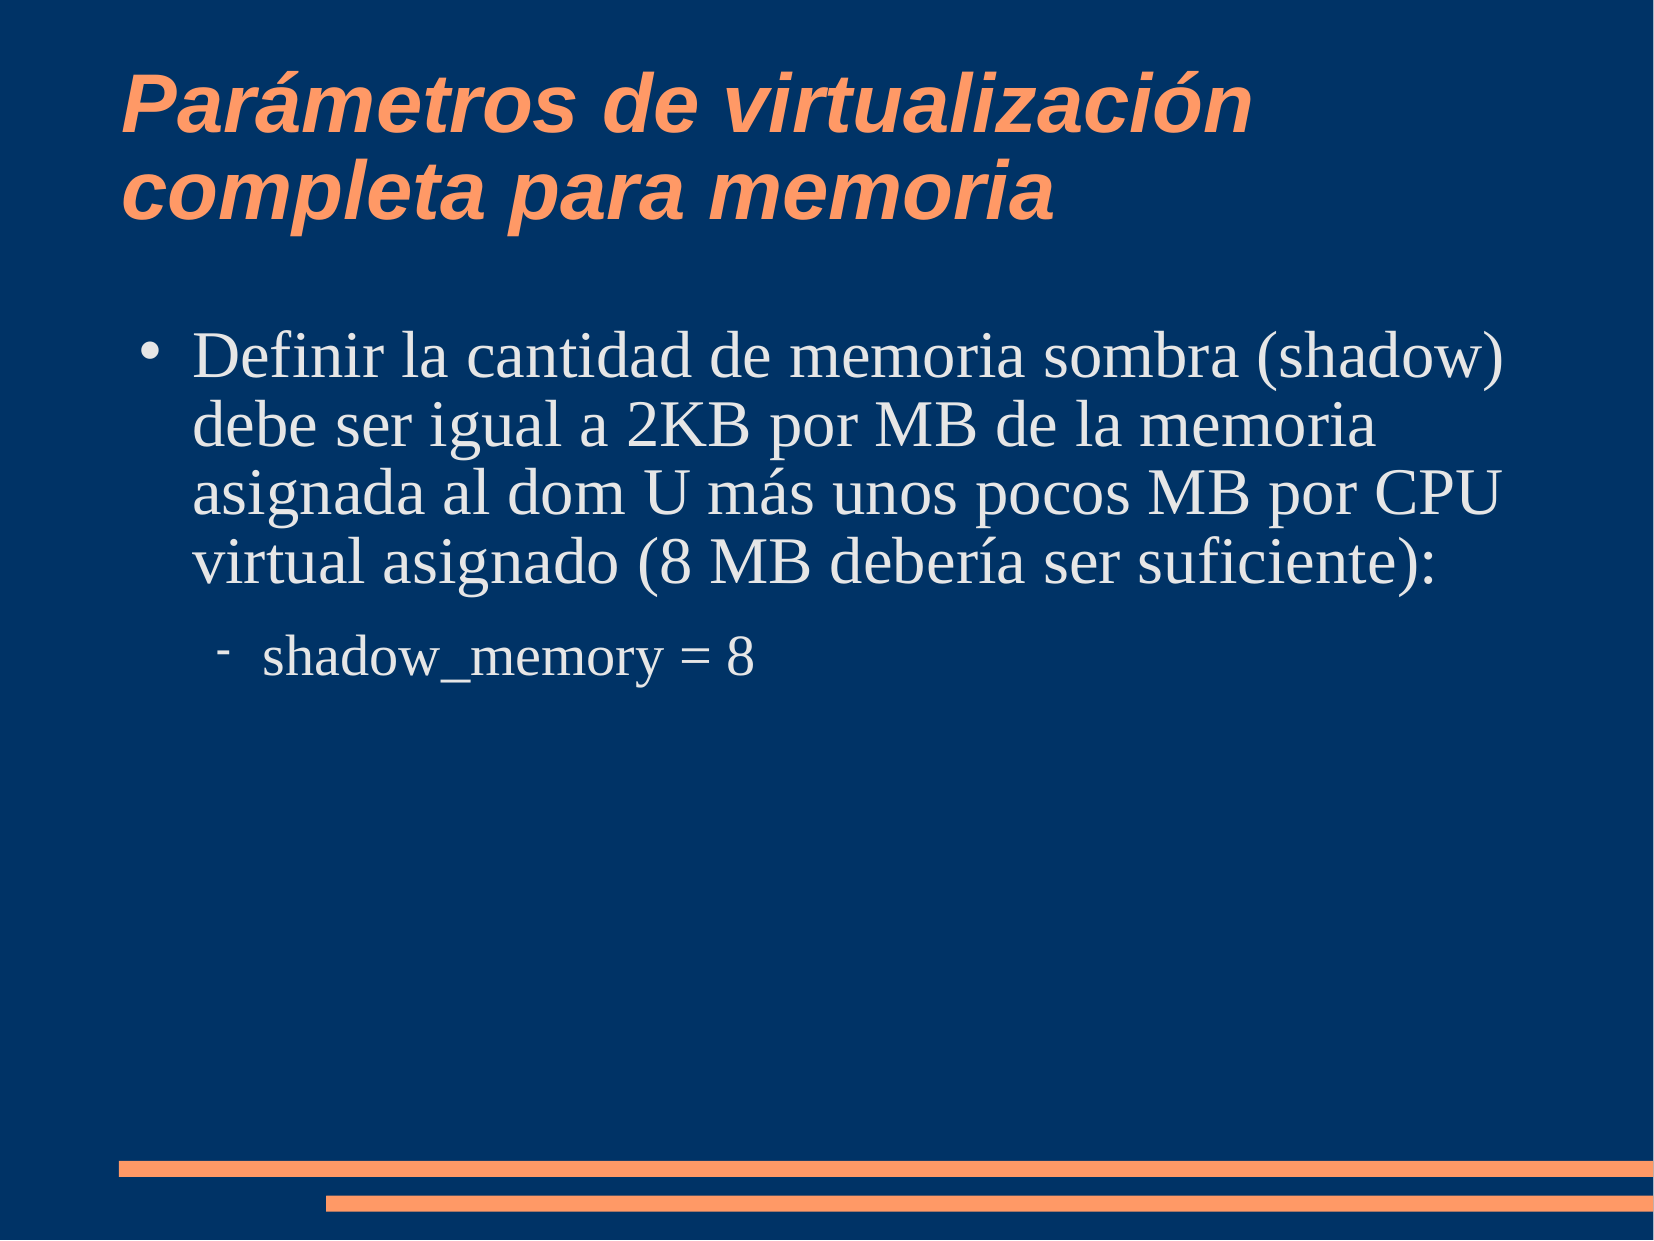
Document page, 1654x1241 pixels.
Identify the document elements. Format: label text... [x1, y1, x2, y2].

title Parámetros de virtualización completa para memoria [121, 46, 1534, 254]
list Definir la cantidad de memoria sombra (shadow) debe ser igual a 2KB por MB de la memoria asignada al dom U más unos pocos MB por CPU virtual asignado (8 MB debería ser suficiente): shadow_memory = 8 [121, 322, 1561, 1118]
